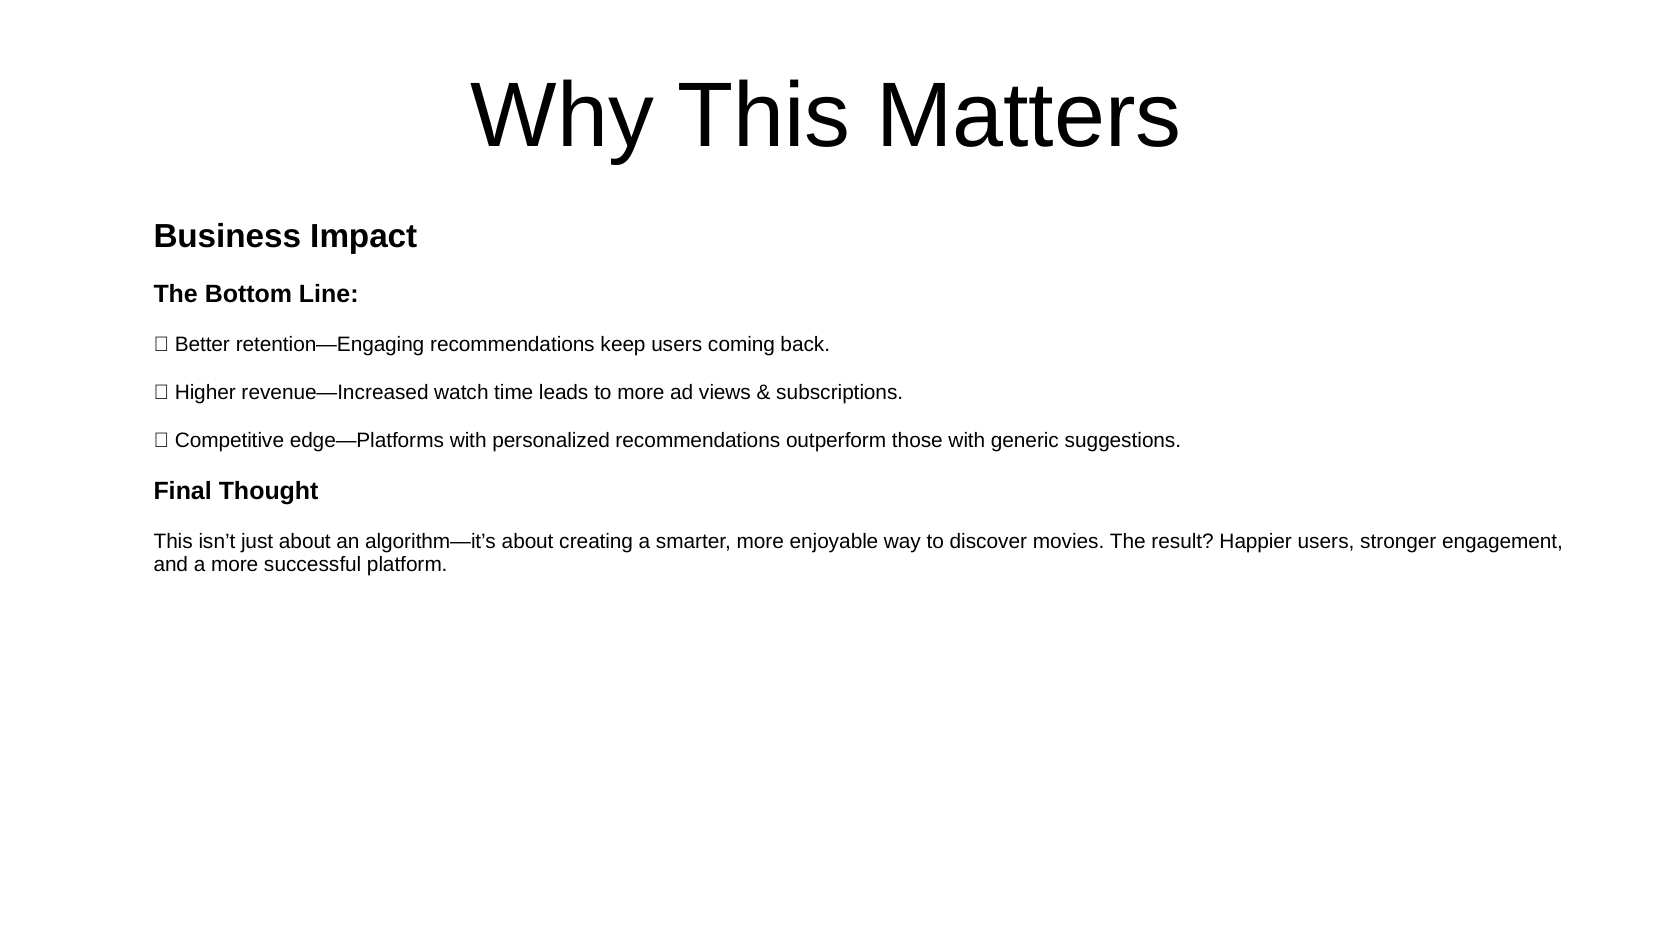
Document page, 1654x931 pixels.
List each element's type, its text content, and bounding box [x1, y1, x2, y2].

list Business Impact The Bottom Line: 🔹 Better retention—Engaging recommendations keep users coming back. 🔹 Higher revenue—Increased watch time leads to more ad views & subscriptions. 🔹 Competitive edge—Platforms with personalized recommendations outperform those with generic suggestions. Final Thought This isn’t just about an algorithm—it’s about creating a smarter, more enjoyable way to discover movies. The result? Happier users, stronger engagement, and a more successful platform. [82, 217, 1571, 758]
title Why This Matters [82, 37, 1571, 193]
